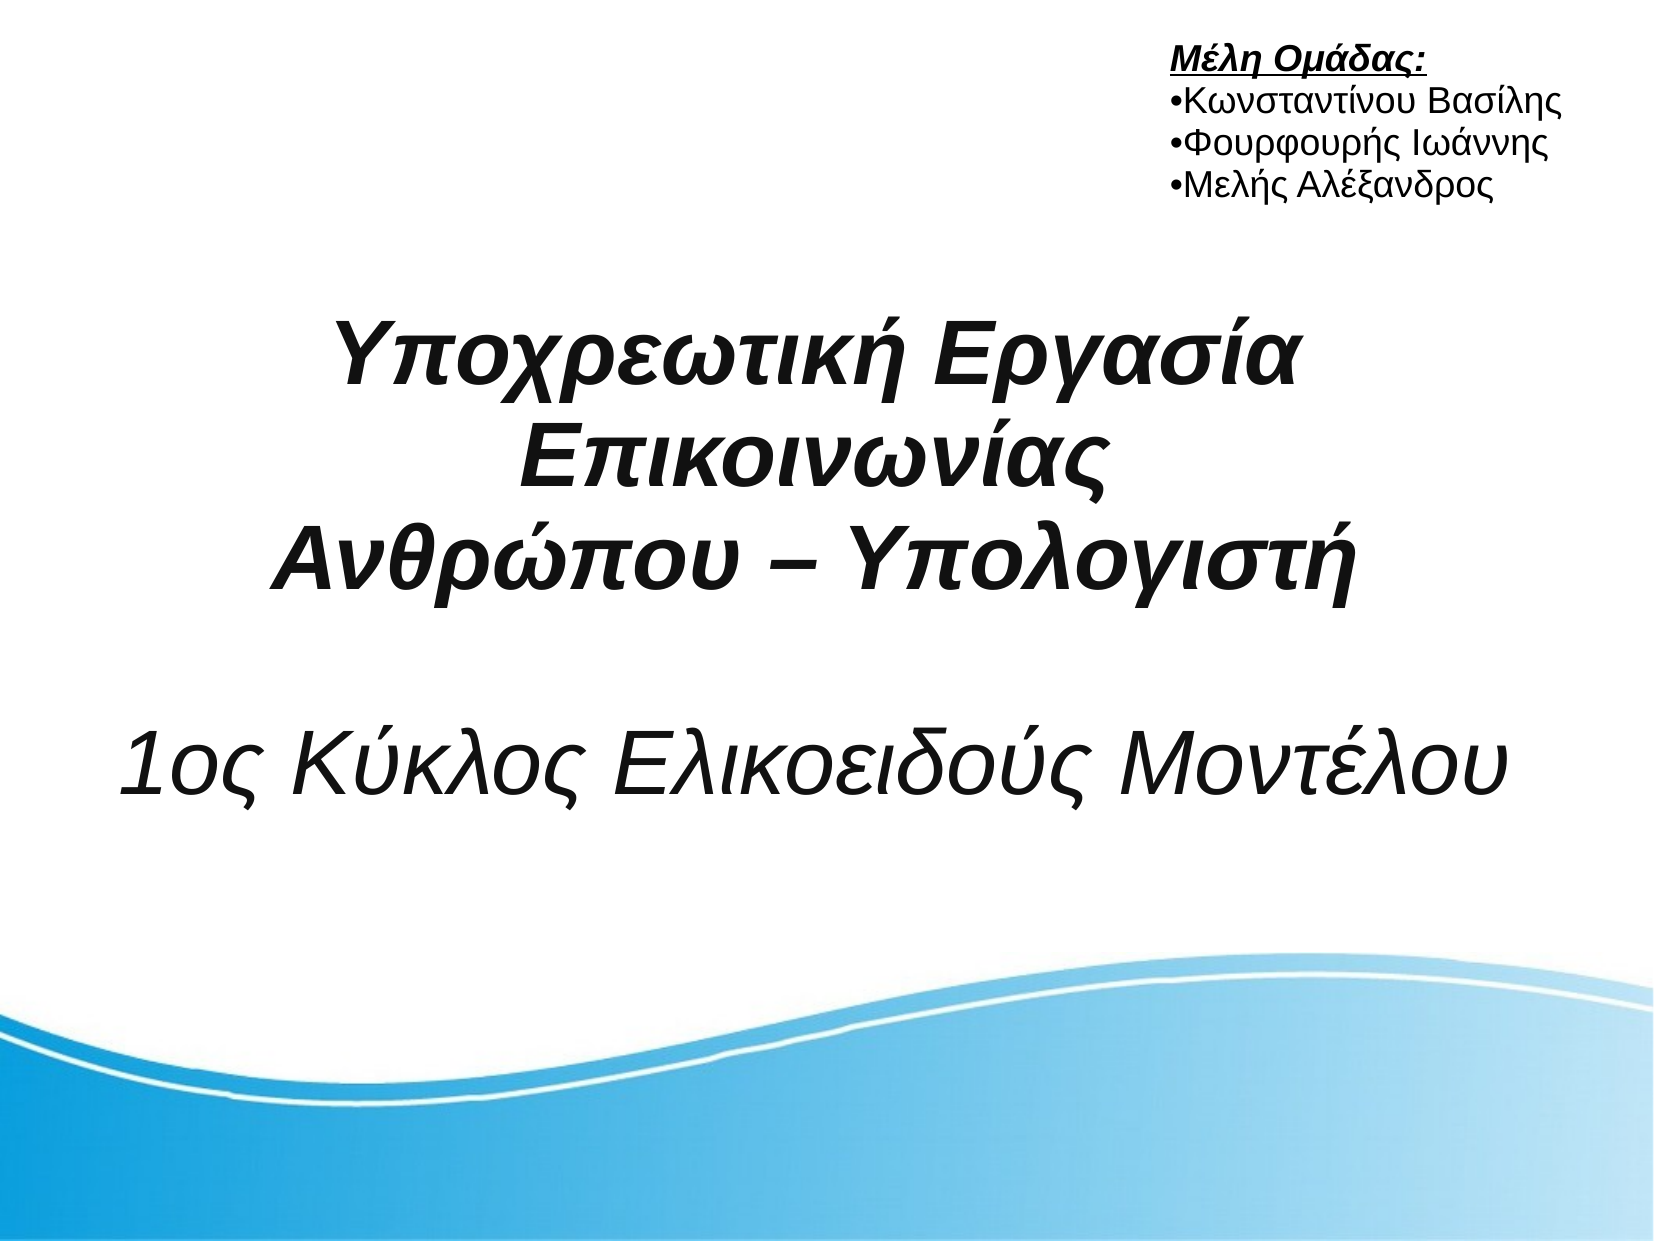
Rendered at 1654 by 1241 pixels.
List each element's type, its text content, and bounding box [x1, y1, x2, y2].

picture [0, 952, 1654, 1241]
text_box Μέλη Ομάδας: •Κωνσταντίνου Βασίλης •Φουρφουρής Ιωάννης •Μελής Αλέξανδρος [1155, 30, 1636, 213]
title Υποχρεωτική Εργασία Επικοινωνίας Ανθρώπου – Υπολογιστή 1ος Κύκλος Ελικοειδούς Μοντέλου [71, 0, 1561, 814]
